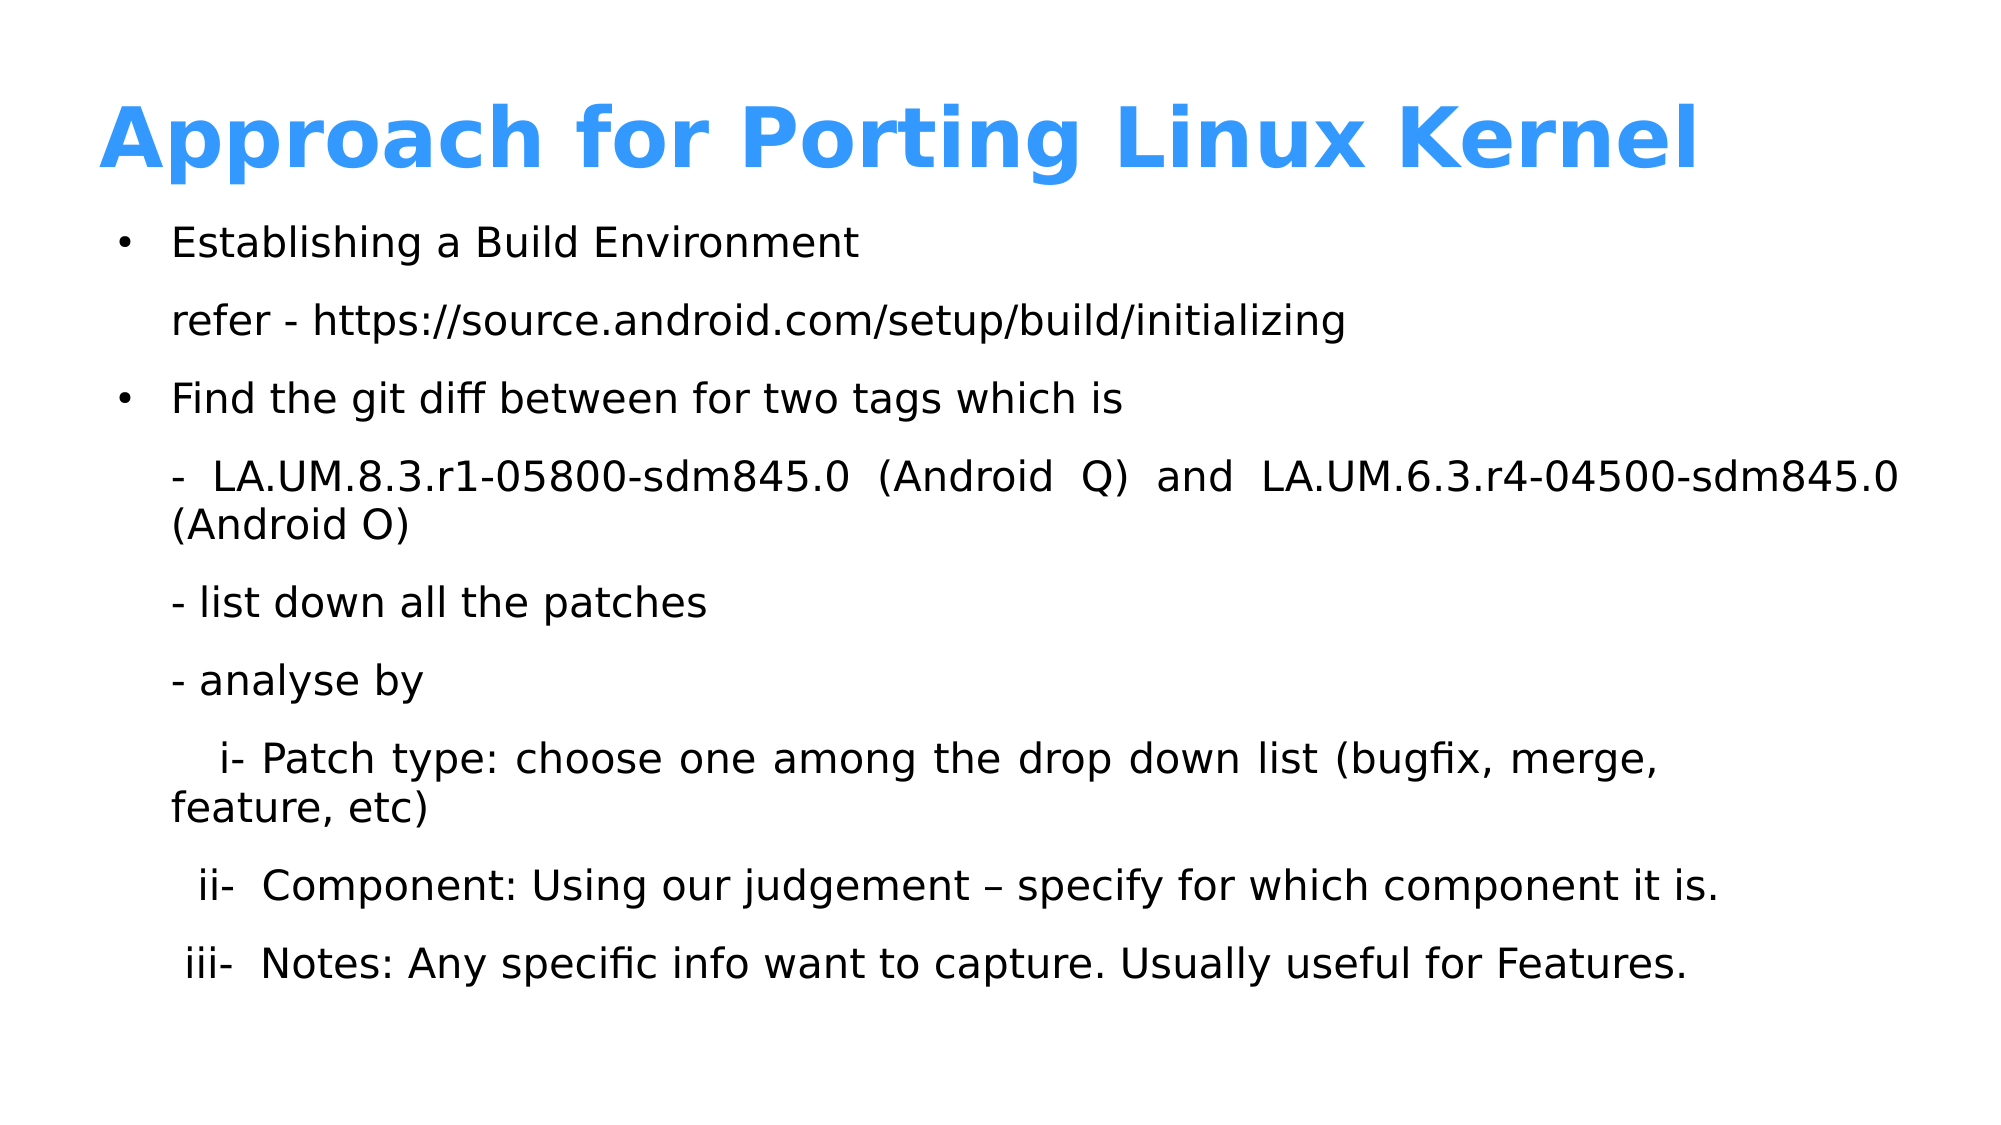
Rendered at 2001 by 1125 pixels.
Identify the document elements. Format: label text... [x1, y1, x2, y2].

title Approach for Porting Linux Kernel [99, 44, 1900, 218]
list Establishing a Build Environment refer - https://source.android.com/setup/build/initializing Find the git diff between for two tags which is - LA.UM.8.3.r1-05800-sdm845.0 (Android Q) and LA.UM.6.3.r4-04500-sdm845.0 (Android O) - list down all the patches - analyse by i- Patch type: choose one among the drop down list (bugfix, merge, feature, etc) ii- Component: Using our judgement – specify for which component it is. iii- Notes: Any specific info want to capture. Usually useful for Features. [99, 218, 1900, 1041]
